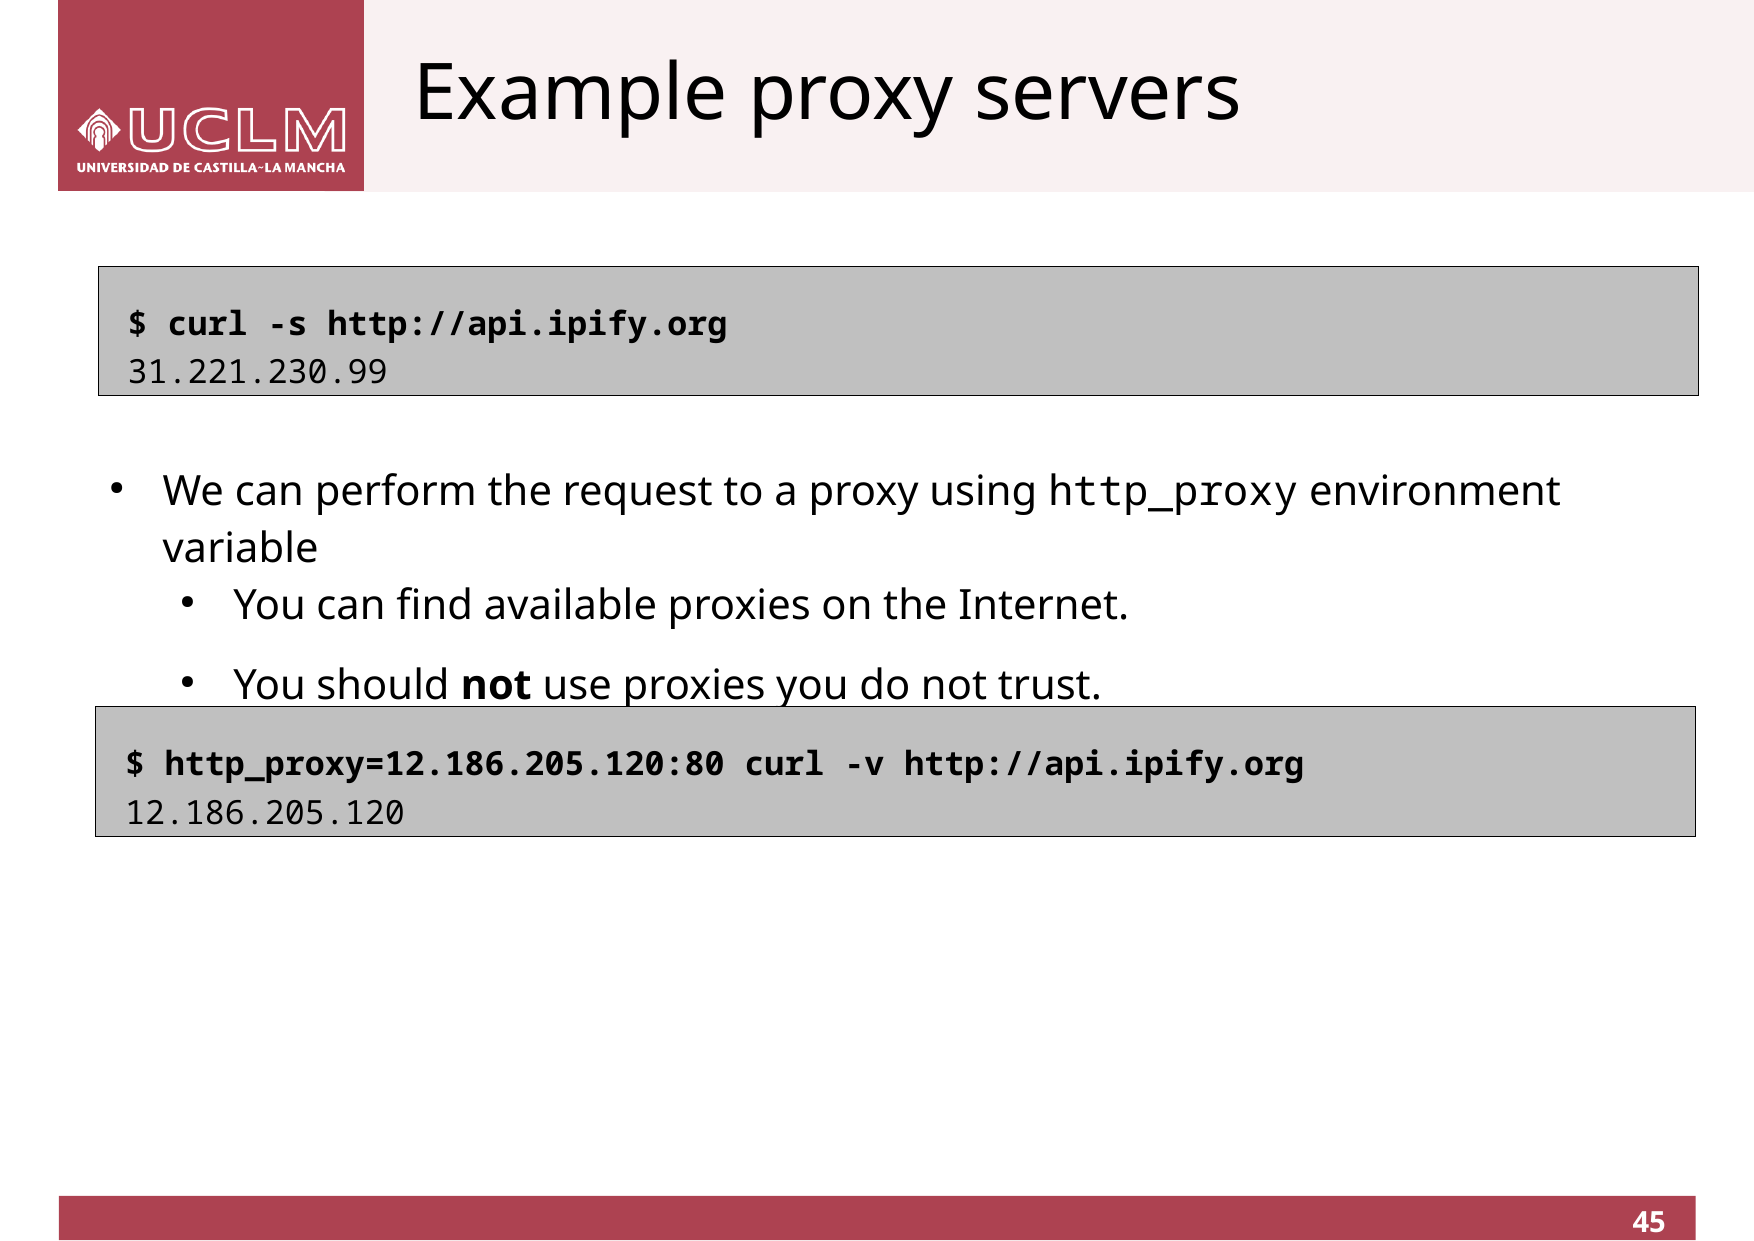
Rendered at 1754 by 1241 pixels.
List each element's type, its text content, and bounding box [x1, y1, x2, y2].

text_box $ http_proxy=12.186.205.120:80 curl -v http://api.ipify.org 12.186.205.120 [95, 706, 1696, 837]
picture [58, 0, 364, 191]
list We can perform the request to a proxy using http_proxy environment variable You can find available proxies on the Internet. You should not use proxies you do not trust. [76, 452, 1682, 1241]
text_box $ curl -s http://api.ipify.org 31.221.230.99 [98, 266, 1699, 396]
title Example proxy servers [413, 0, 1667, 198]
